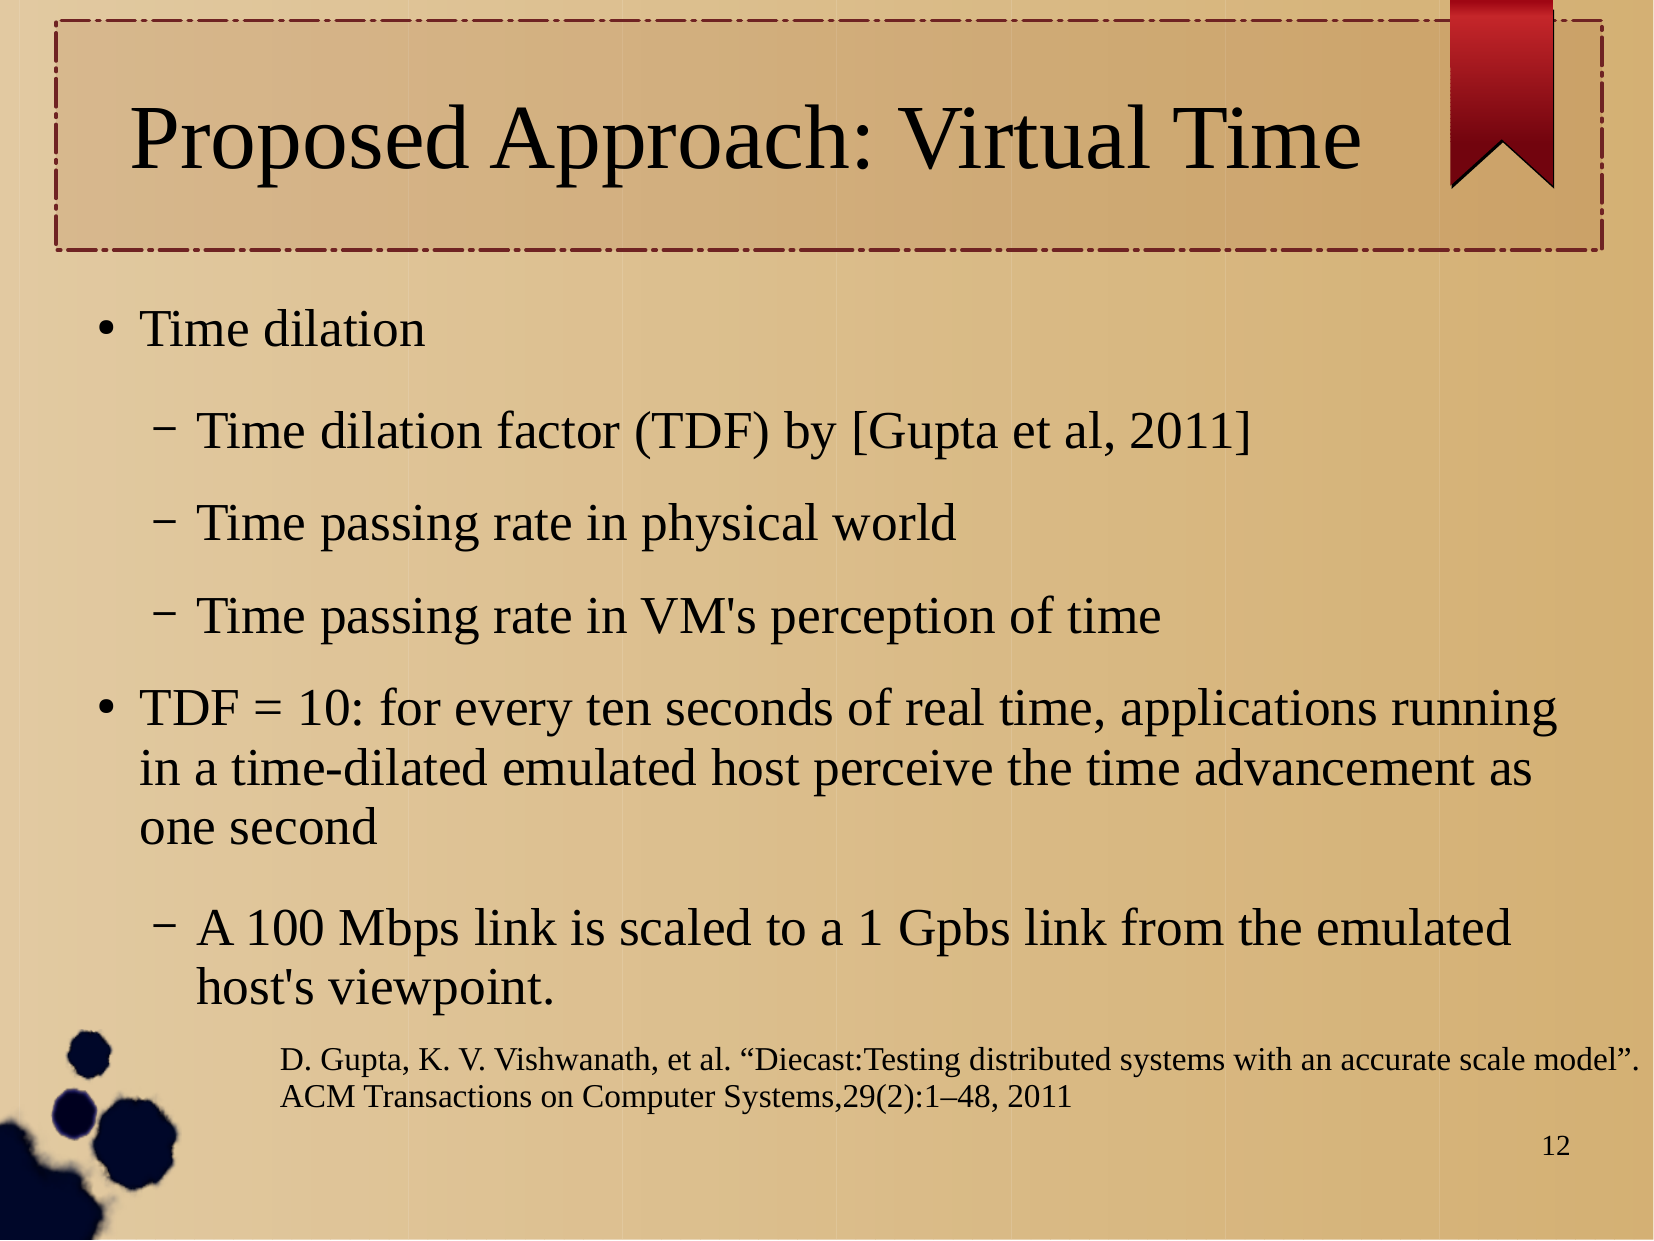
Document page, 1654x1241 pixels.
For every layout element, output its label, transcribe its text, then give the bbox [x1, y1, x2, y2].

list Time dilation Time dilation factor (TDF) by [Gupta et al, 2011] Time passing rate in physical world Time passing rate in VM's perception of time TDF = 10: for every ten seconds of real time, applications running in a time-dilated emulated host perceive the time advancement as one second A 100 Mbps link is scaled to a 1 Gpbs link from the emulated host's viewpoint. [82, 299, 1571, 1019]
list D. Gupta, K. V. Vishwanath, et al. “Diecast:Testing distributed systems with an accurate scale model”. ACM Transactions on Computer Systems,29(2):1–48, 2011 [209, 1041, 1654, 1132]
title Proposed Approach: Virtual Time [82, 47, 1412, 229]
